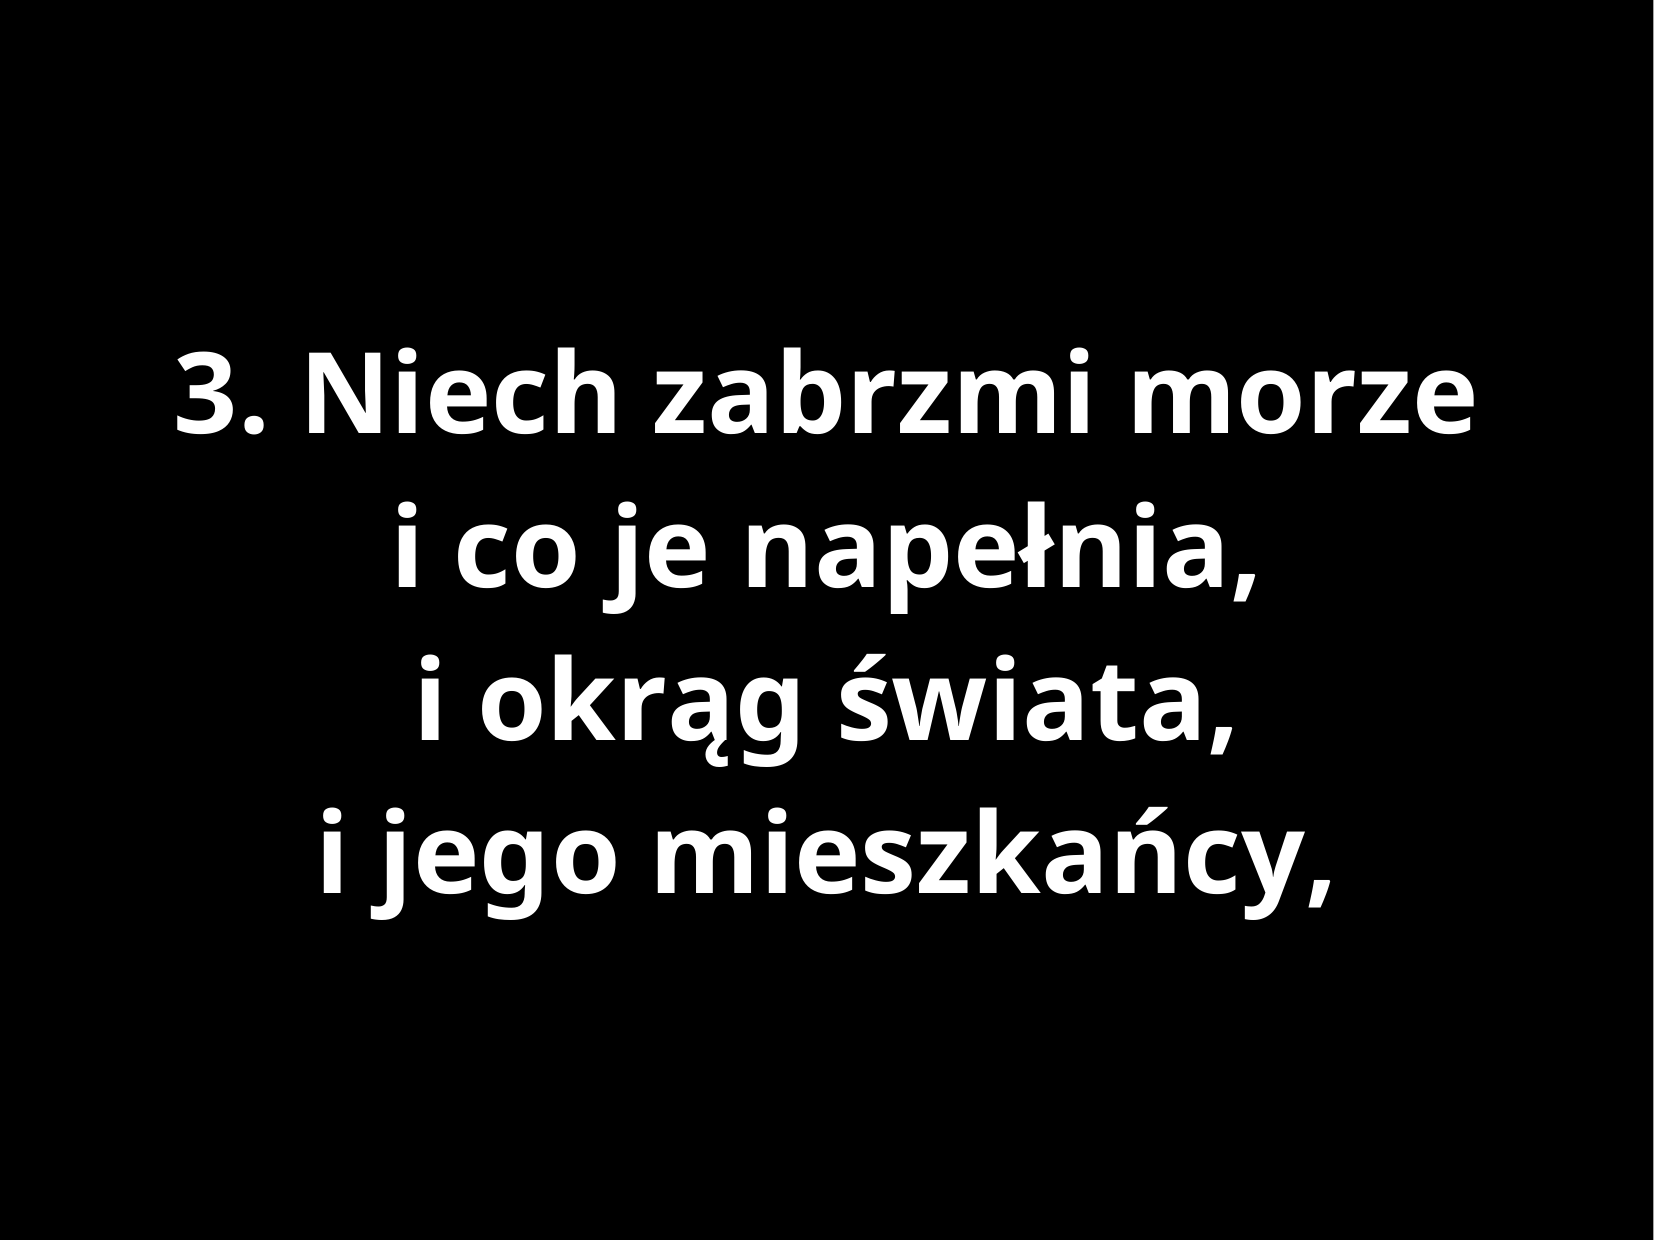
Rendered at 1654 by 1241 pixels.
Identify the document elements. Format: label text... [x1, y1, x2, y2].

title 3. Niech zabrzmi morze i co je napełnia, i okrąg świata, i jego mieszkańcy, [0, 0, 1654, 1241]
